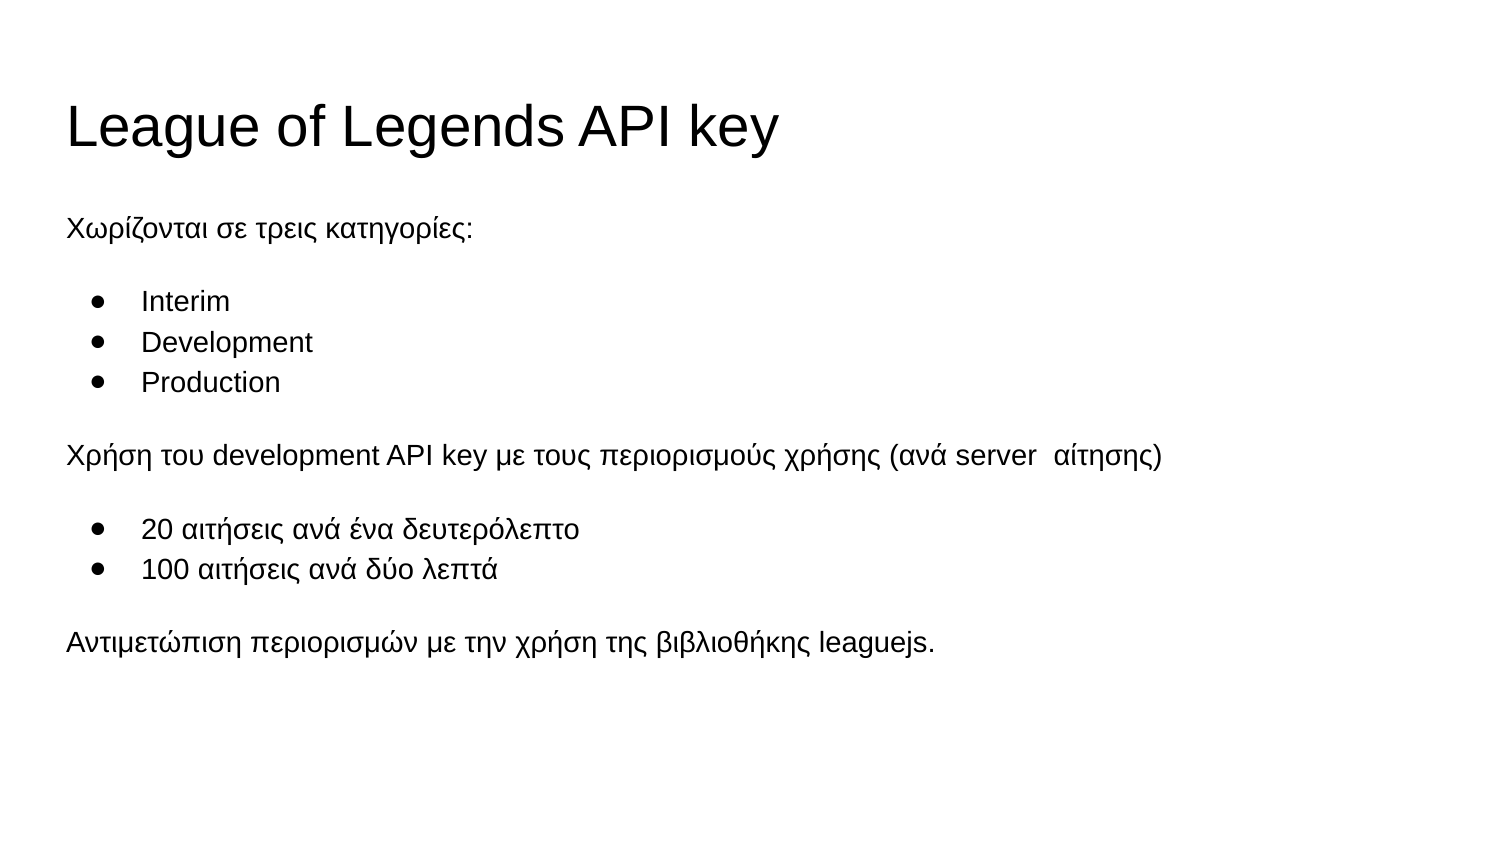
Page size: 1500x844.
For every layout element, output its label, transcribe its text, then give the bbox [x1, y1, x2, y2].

title League of Legends API key [51, 72, 1449, 167]
list Χωρίζονται σε τρεις κατηγορίες: Interim Development Production Χρήση του development API key με τους περιορισμούς χρήσης (ανά server αίτησης) 20 αιτήσεις ανά ένα δευτερόλεπτο 100 αιτήσεις ανά δύο λεπτά Αντιμετώπιση περιορισμών με την χρήση της βιβλιοθήκης leaguejs. [51, 189, 1449, 781]
